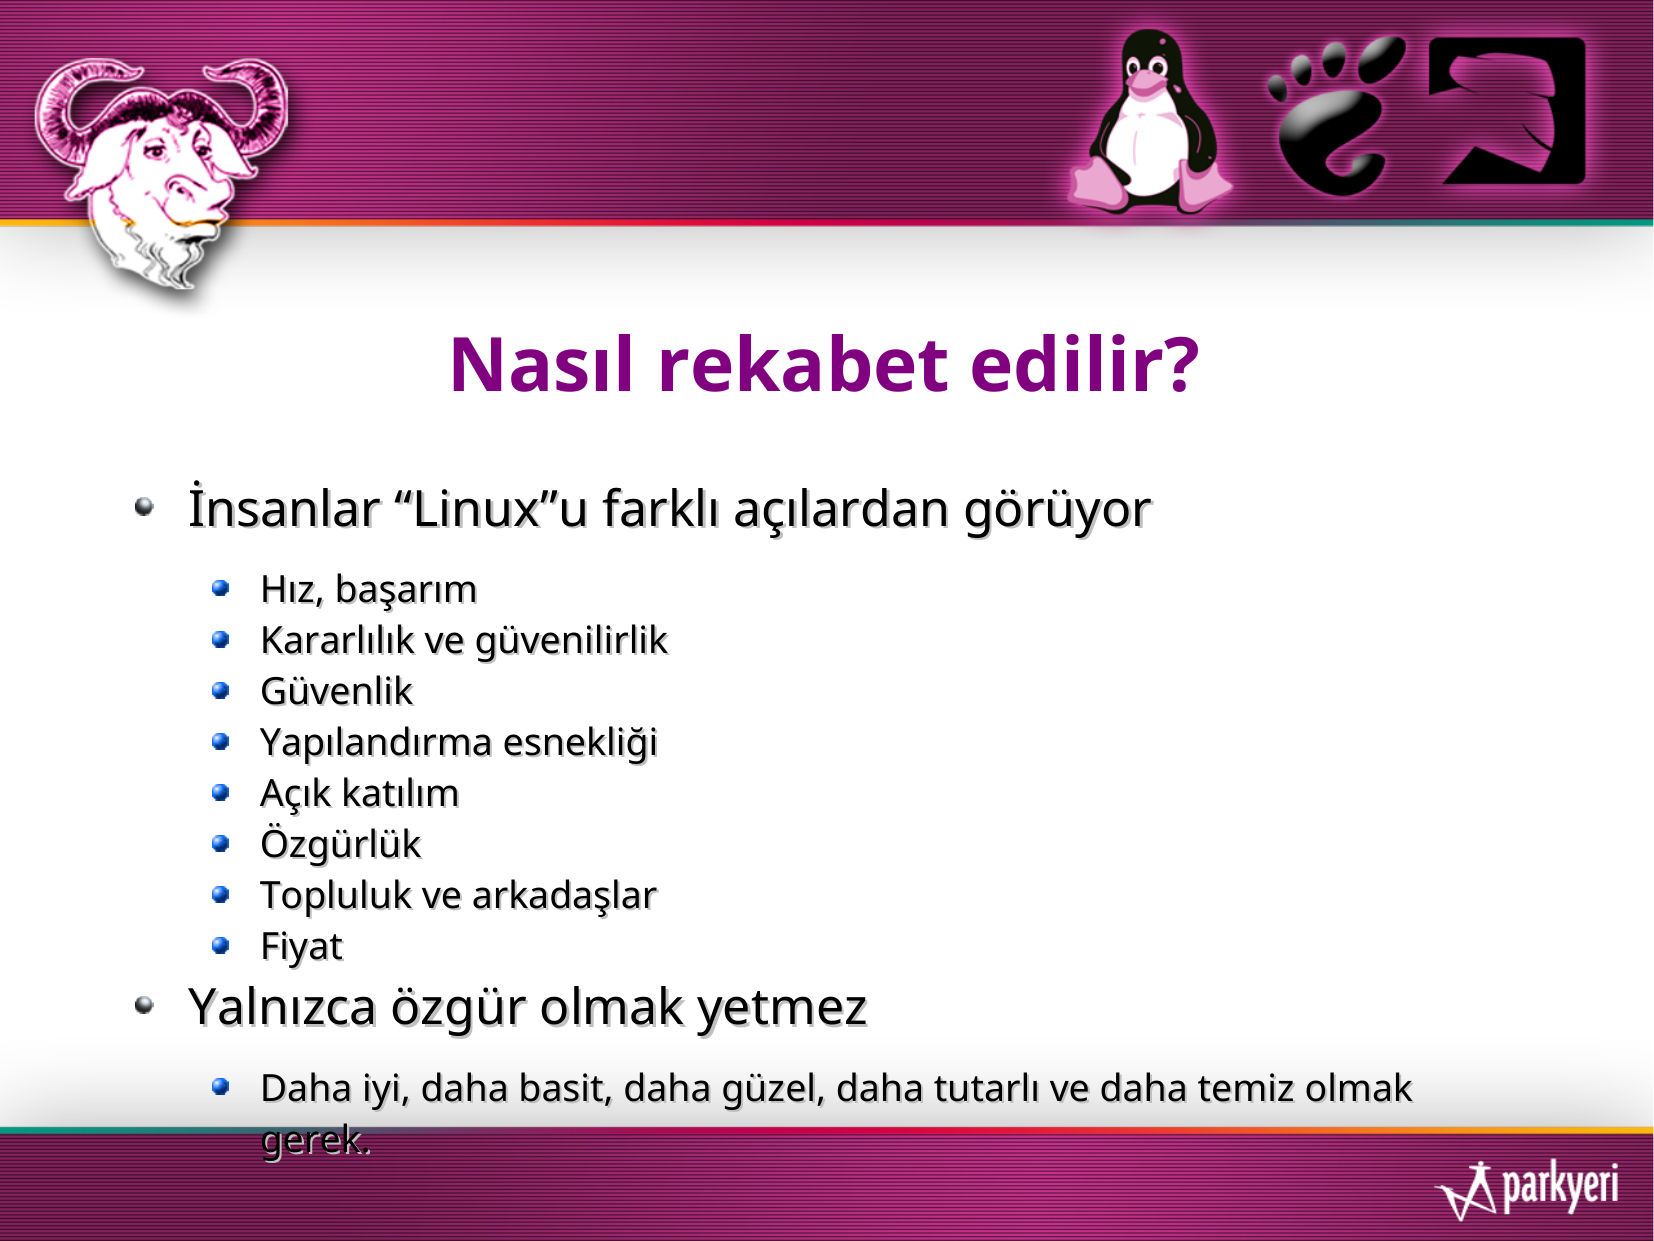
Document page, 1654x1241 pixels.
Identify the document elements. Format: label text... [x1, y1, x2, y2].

picture [0, 0, 1654, 1241]
title Nasıl rekabet edilir? [118, 295, 1531, 429]
list İnsanlar “Linux”u farklı açılardan görüyor Hız, başarım Kararlılık ve güvenilirlik Güvenlik Yapılandırma esnekliği Açık katılım Özgürlük Topluluk ve arkadaşlar Fiyat Yalnızca özgür olmak yetmez Daha iyi, daha basit, daha güzel, daha tutarlı ve daha temiz olmak gerek. [118, 472, 1531, 1103]
